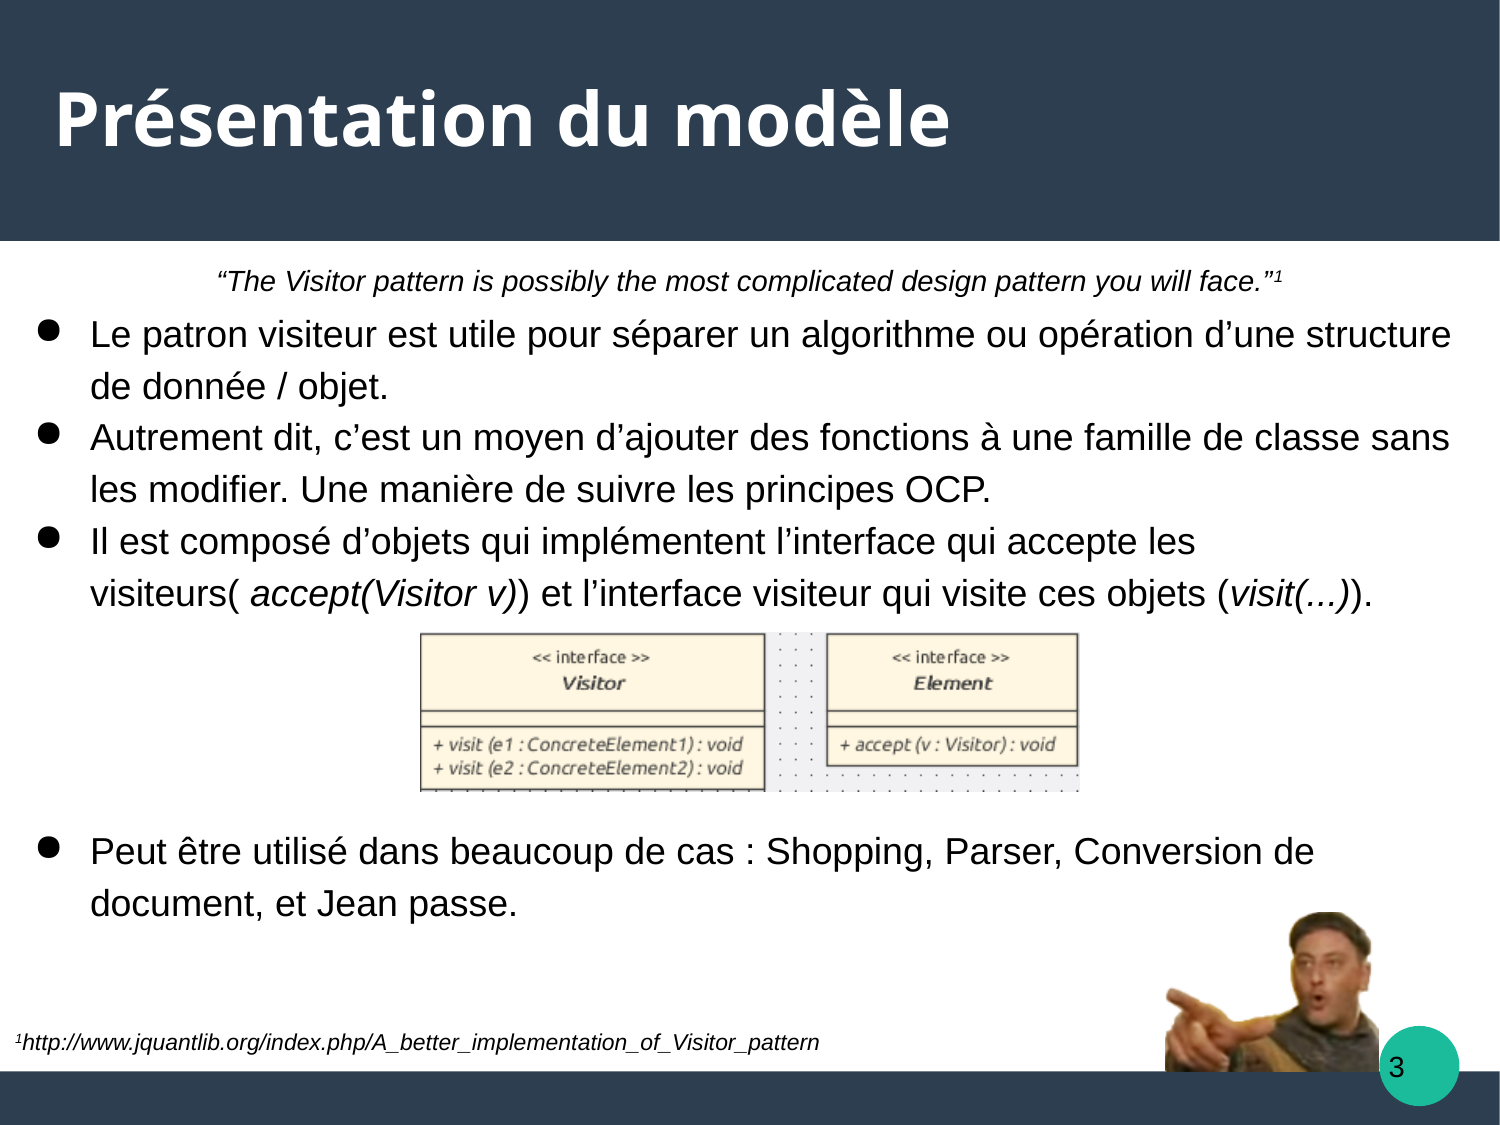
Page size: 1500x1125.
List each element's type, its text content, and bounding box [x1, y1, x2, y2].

picture [420, 632, 1080, 792]
text_box 1http://www.jquantlib.org/index.php/A_better_implementation_of_Visitor_pattern [0, 1012, 1165, 1071]
slide_number <number> [1373, 1022, 1464, 1109]
picture [1165, 912, 1379, 1072]
text_box Présentation du modèle [53, 44, 1447, 188]
text_box Le patron visiteur est utile pour séparer un algorithme ou opération d’une structure de donnée / objet. Autrement dit, c’est un moyen d’ajouter des fonctions à une famille de classe sans les modifier. Une manière de suivre les principes OCP. Il est composé d’objets qui implémentent l’interface qui accepte les visiteurs( accept(Visitor v)) et l’interface visiteur qui visite ces objets (visit(...)). Peut être utilisé dans beaucoup de cas : Shopping, Parser, Conversion de document, et Jean passe. [0, 314, 1500, 913]
text_box “The Visitor pattern is possibly the most complicated design pattern you will face.”1 [146, 246, 1353, 314]
